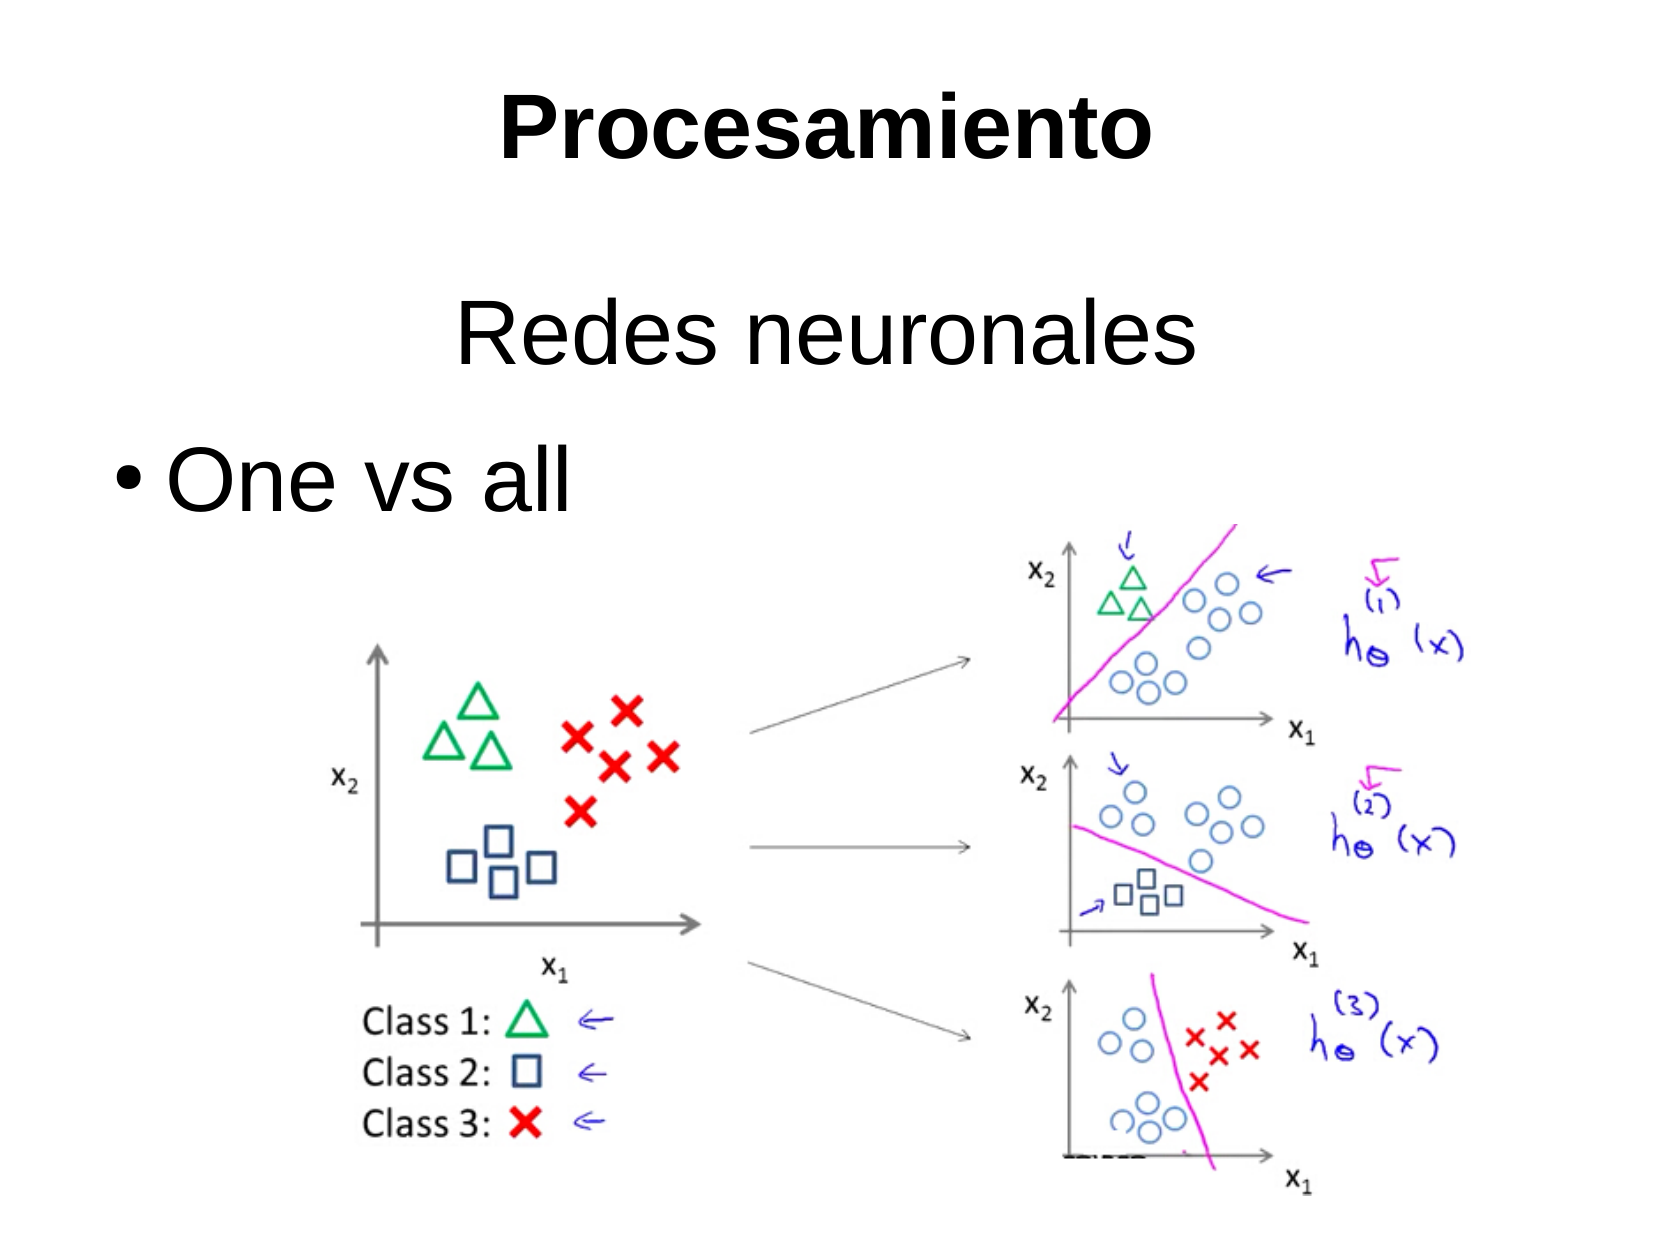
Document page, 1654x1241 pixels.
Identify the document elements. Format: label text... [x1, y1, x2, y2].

picture [285, 524, 1471, 1197]
title Procesamiento Redes neuronales [82, 76, 1571, 384]
list One vs all [94, 428, 1583, 1149]
